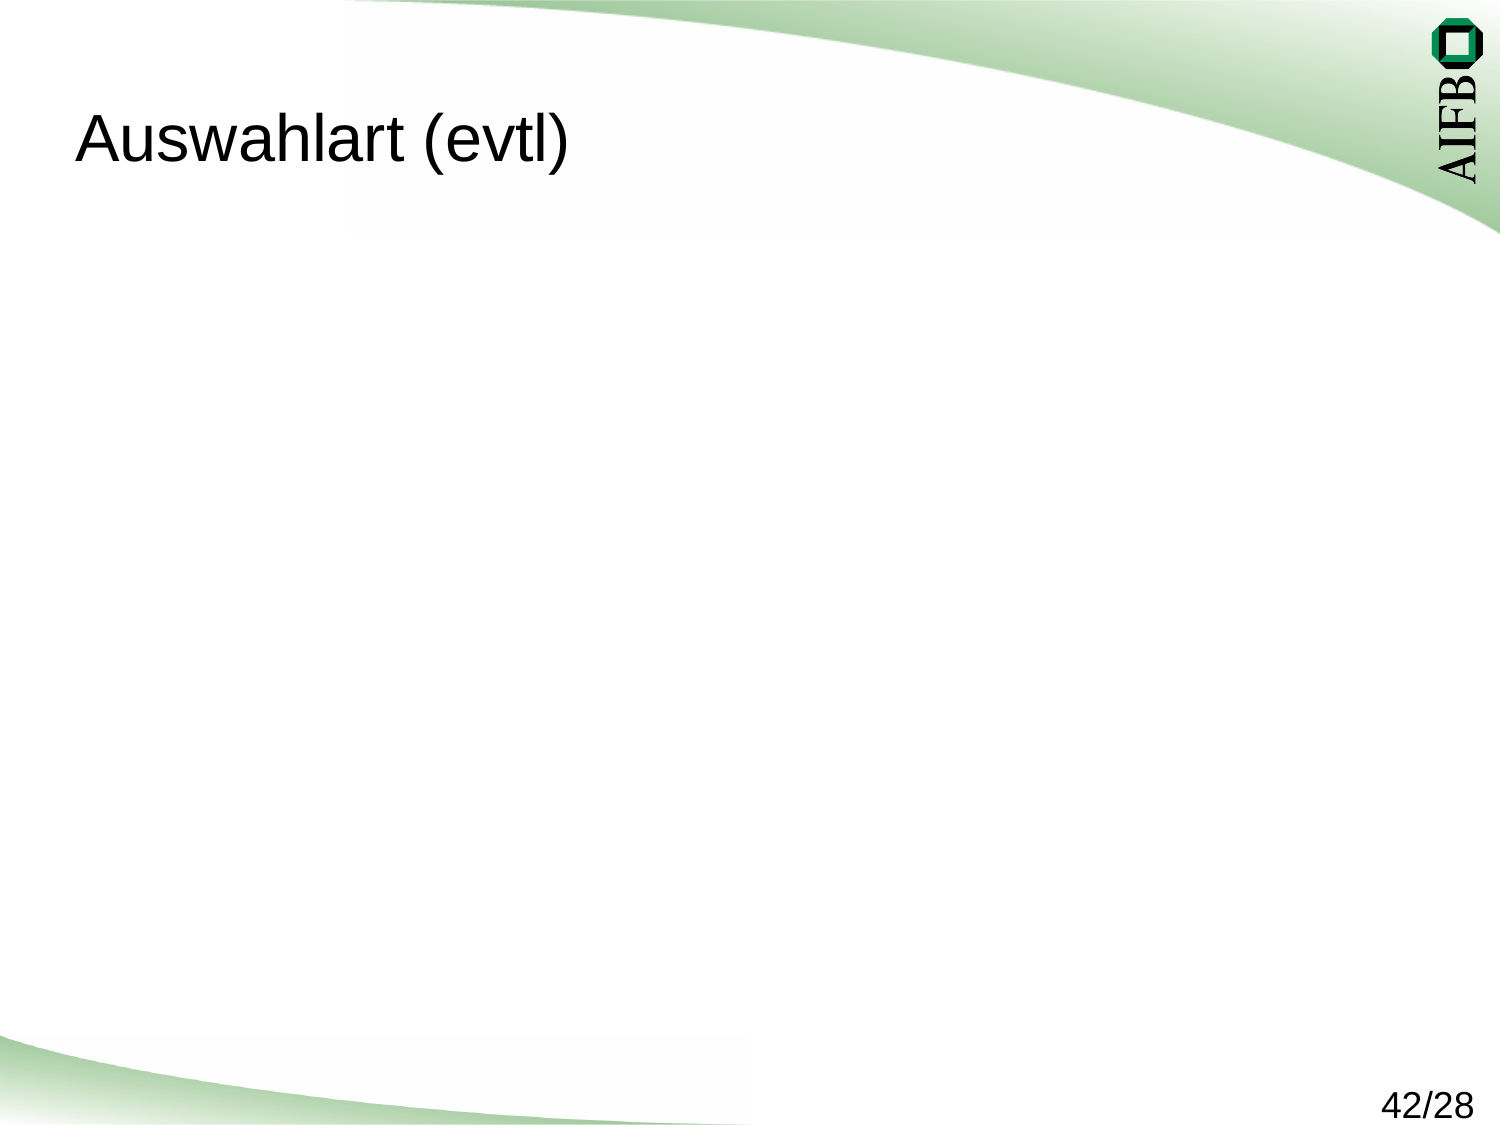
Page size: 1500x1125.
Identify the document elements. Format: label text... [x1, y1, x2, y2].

picture [0, 1035, 751, 1125]
picture [345, 0, 1500, 234]
title Auswahlart (evtl) [75, 51, 1425, 226]
